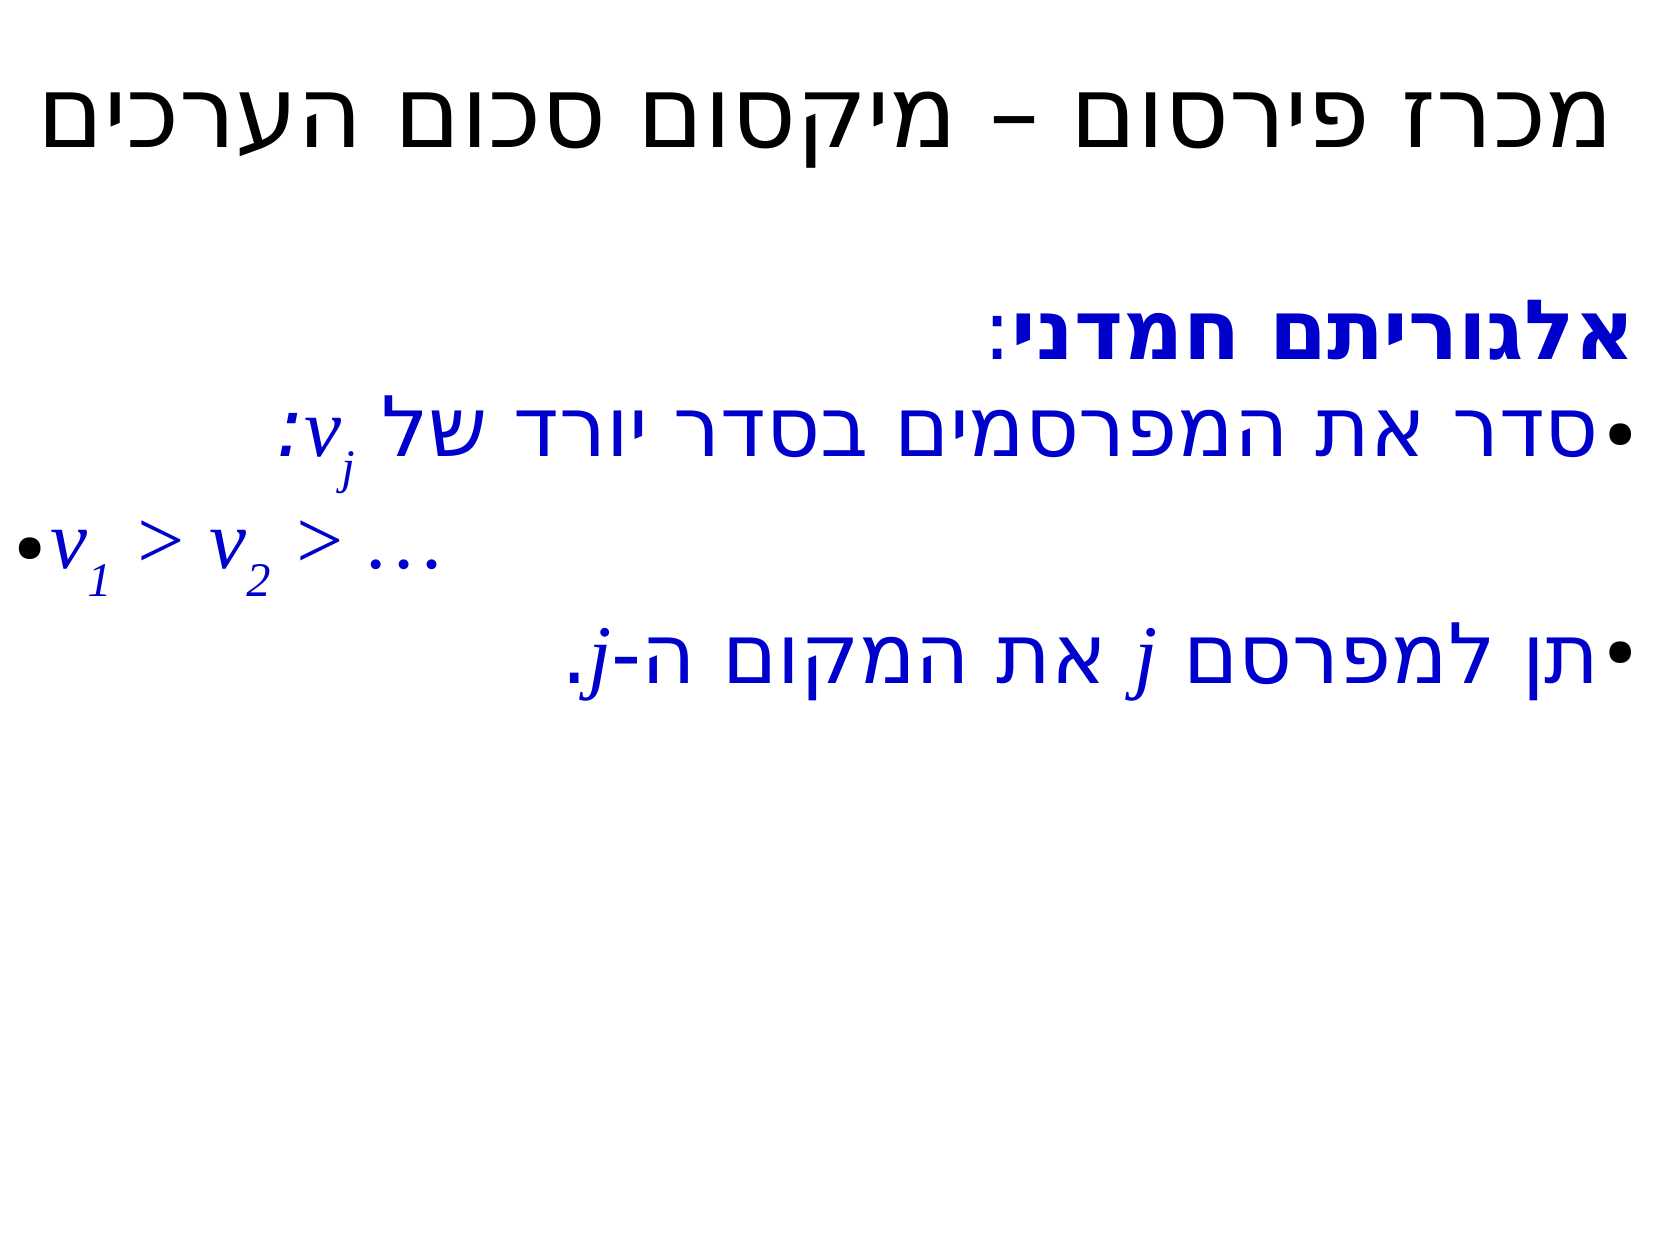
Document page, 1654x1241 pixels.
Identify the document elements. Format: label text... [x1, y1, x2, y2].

text_box אלגוריתם חמדני: סדר את המפרסמים בסדר יורד של vj: v1 > v2 > … תן למפרסם j את המקום ה-j. [0, 274, 1651, 804]
title מכרז פירסום – מיקסום סכום הערכים [0, 45, 1654, 181]
